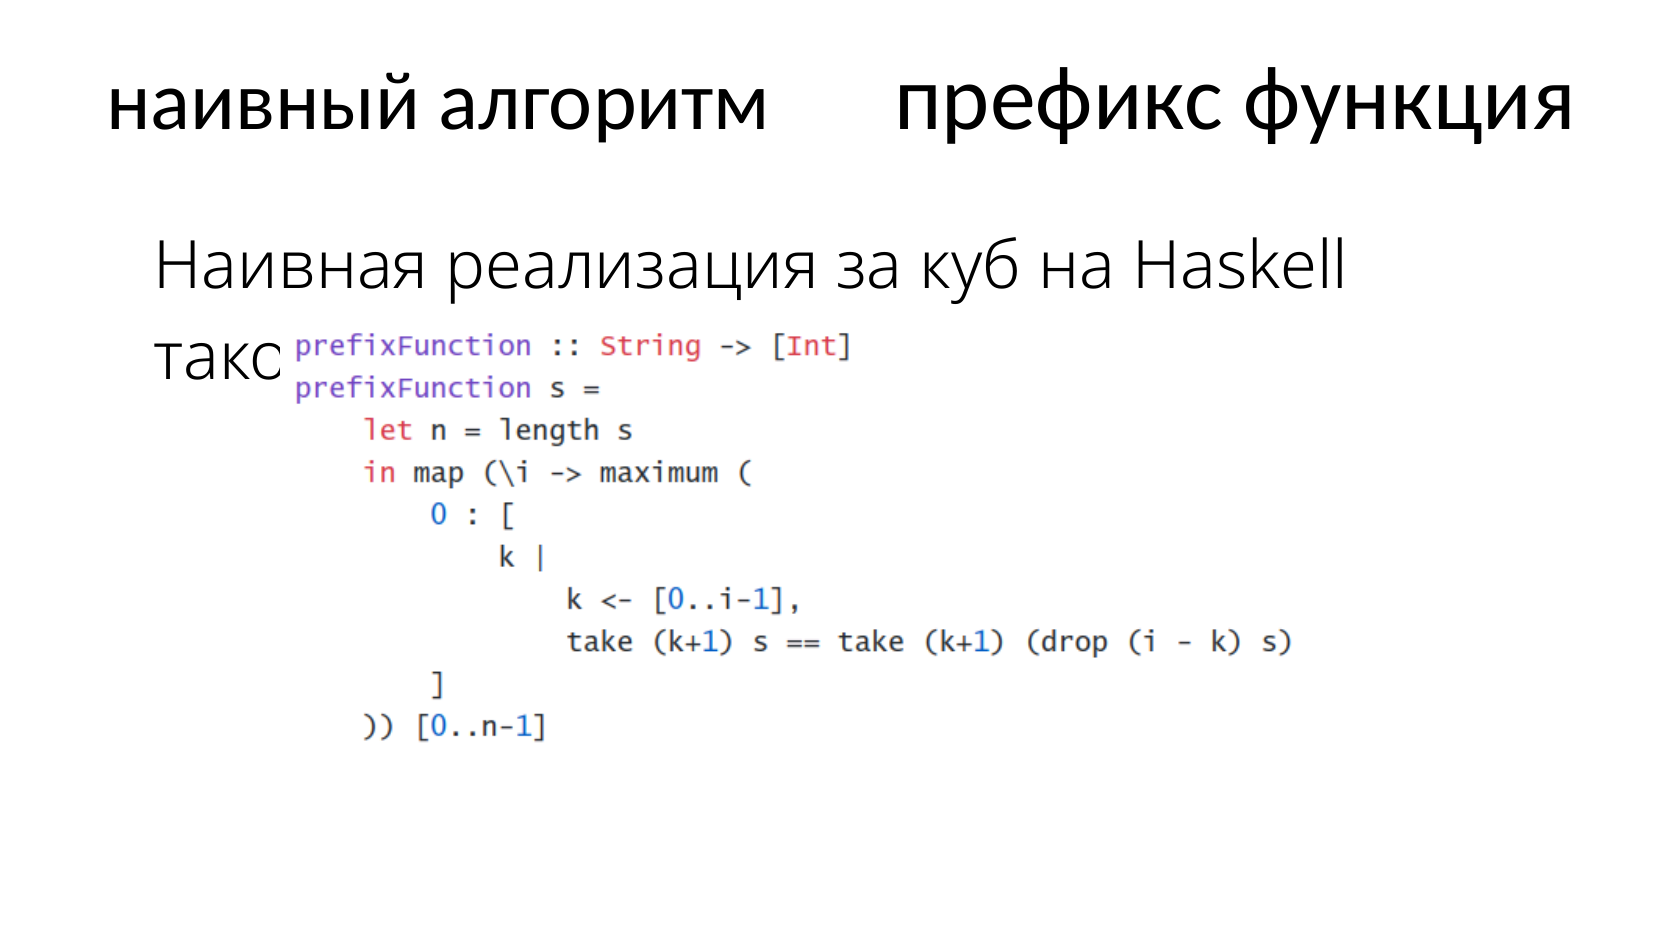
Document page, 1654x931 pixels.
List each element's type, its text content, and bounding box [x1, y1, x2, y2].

title наивный алгоритм префикс функция [88, 29, 1577, 185]
picture [280, 321, 1310, 780]
list Наивная реализация за куб на Haskell такова: [82, 217, 1571, 758]
